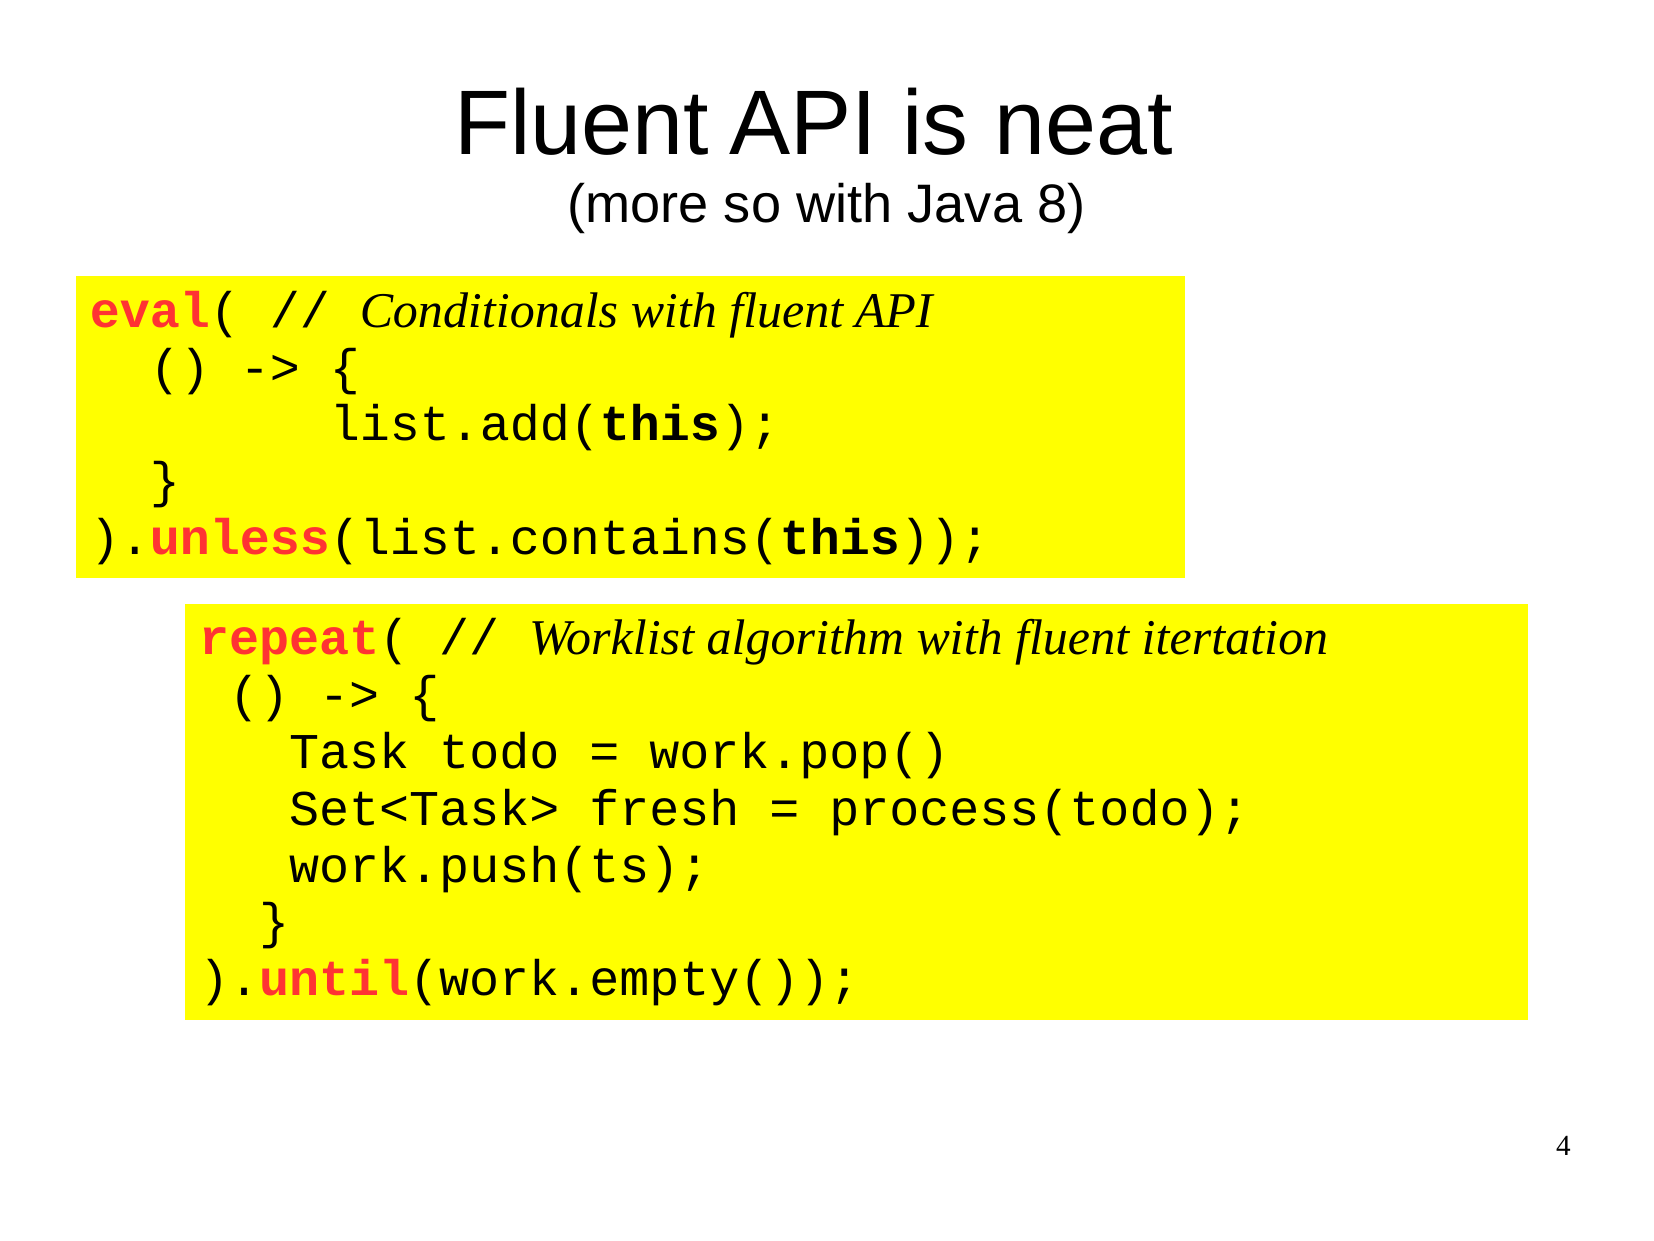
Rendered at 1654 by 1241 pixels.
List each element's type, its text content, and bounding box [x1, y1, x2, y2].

title Fluent API is neat (more so with Java 8) [82, 49, 1571, 257]
table_header repeat( // Worklist algorithm with fluent itertation () -> { Task todo = work.pop() Set<Task> fresh = process(todo); work.push(ts); } ).until(work.empty()); [185, 604, 1528, 1020]
table_header eval( // Conditionals with fluent API () -> { list.add(this); } ).unless(list.contains(this)); [76, 276, 1185, 578]
